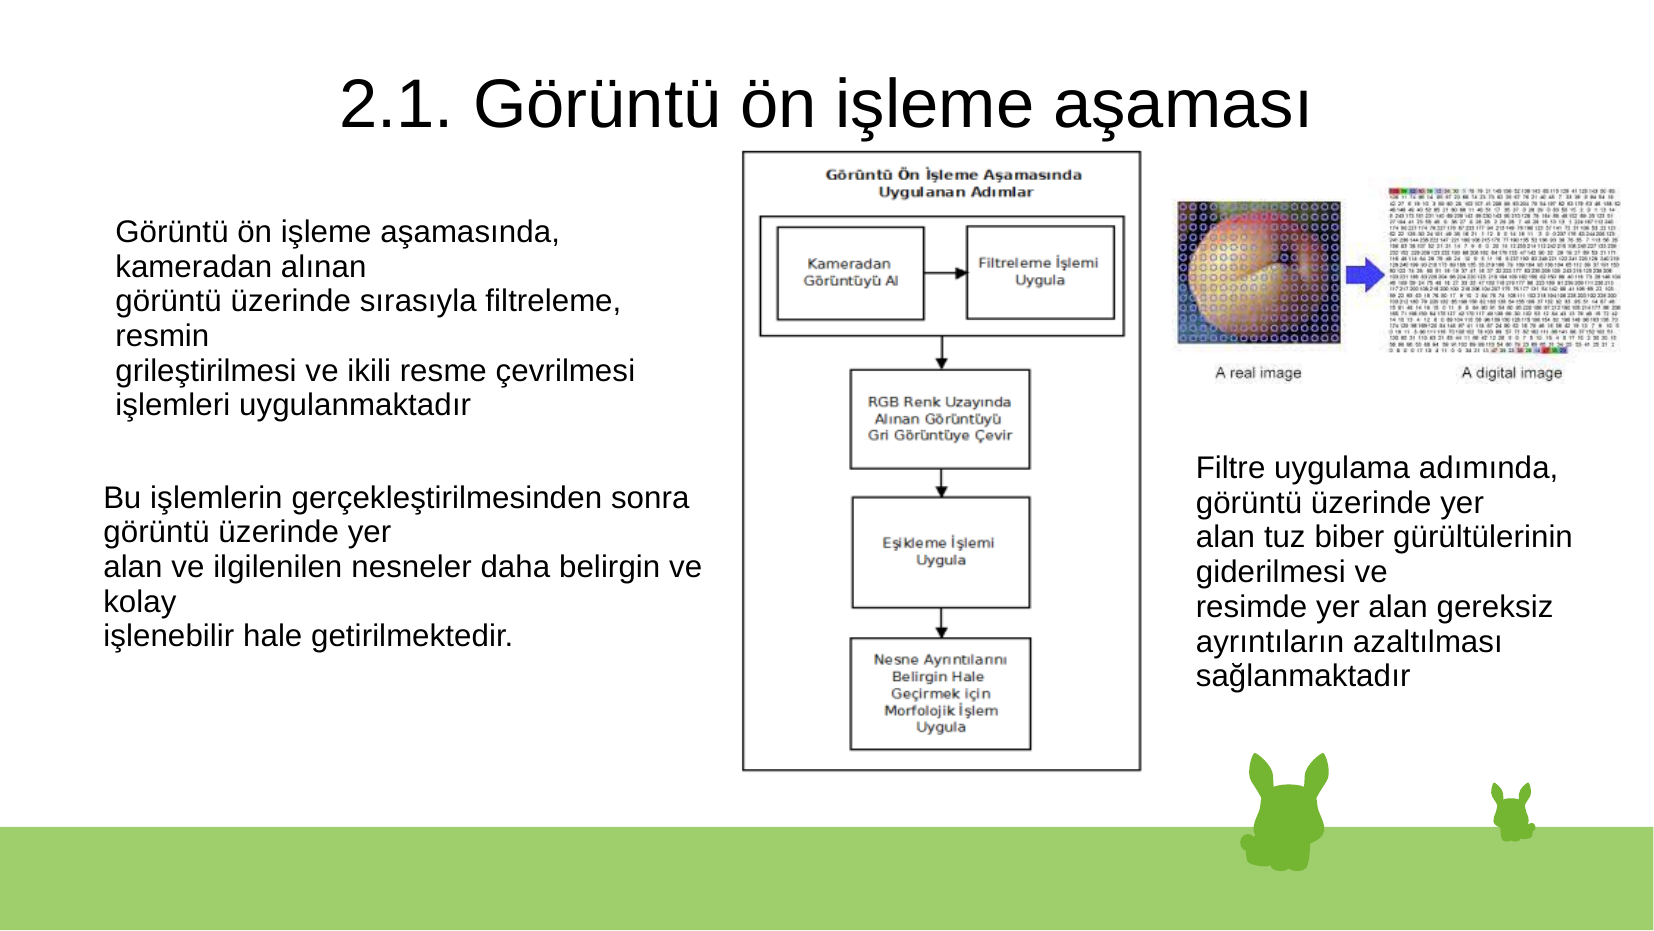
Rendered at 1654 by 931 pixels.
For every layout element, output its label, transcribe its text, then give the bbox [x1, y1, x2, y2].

text_box Filtre uygulama adımında, görüntü üzerinde yer alan tuz biber gürültülerinin giderilmesi ve resimde yer alan gereksiz ayrıntıların azaltılması sağlanmaktadır [1181, 442, 1654, 739]
title 2.1. Görüntü ön işleme aşaması [88, 29, 1565, 178]
picture [738, 147, 1152, 779]
picture [1172, 177, 1625, 384]
text_box Görüntü ön işleme aşamasında, kameradan alınan görüntü üzerinde sırasıyla filtreleme, resmin grileştirilmesi ve ikili resme çevrilmesi işlemleri uygulanmaktadır [100, 206, 709, 472]
text_box Bu işlemlerin gerçekleştirilmesinden sonra görüntü üzerinde yer alan ve ilgilenilen nesneler daha belirgin ve kolay işlenebilir hale getirilmektedir. [88, 472, 738, 768]
